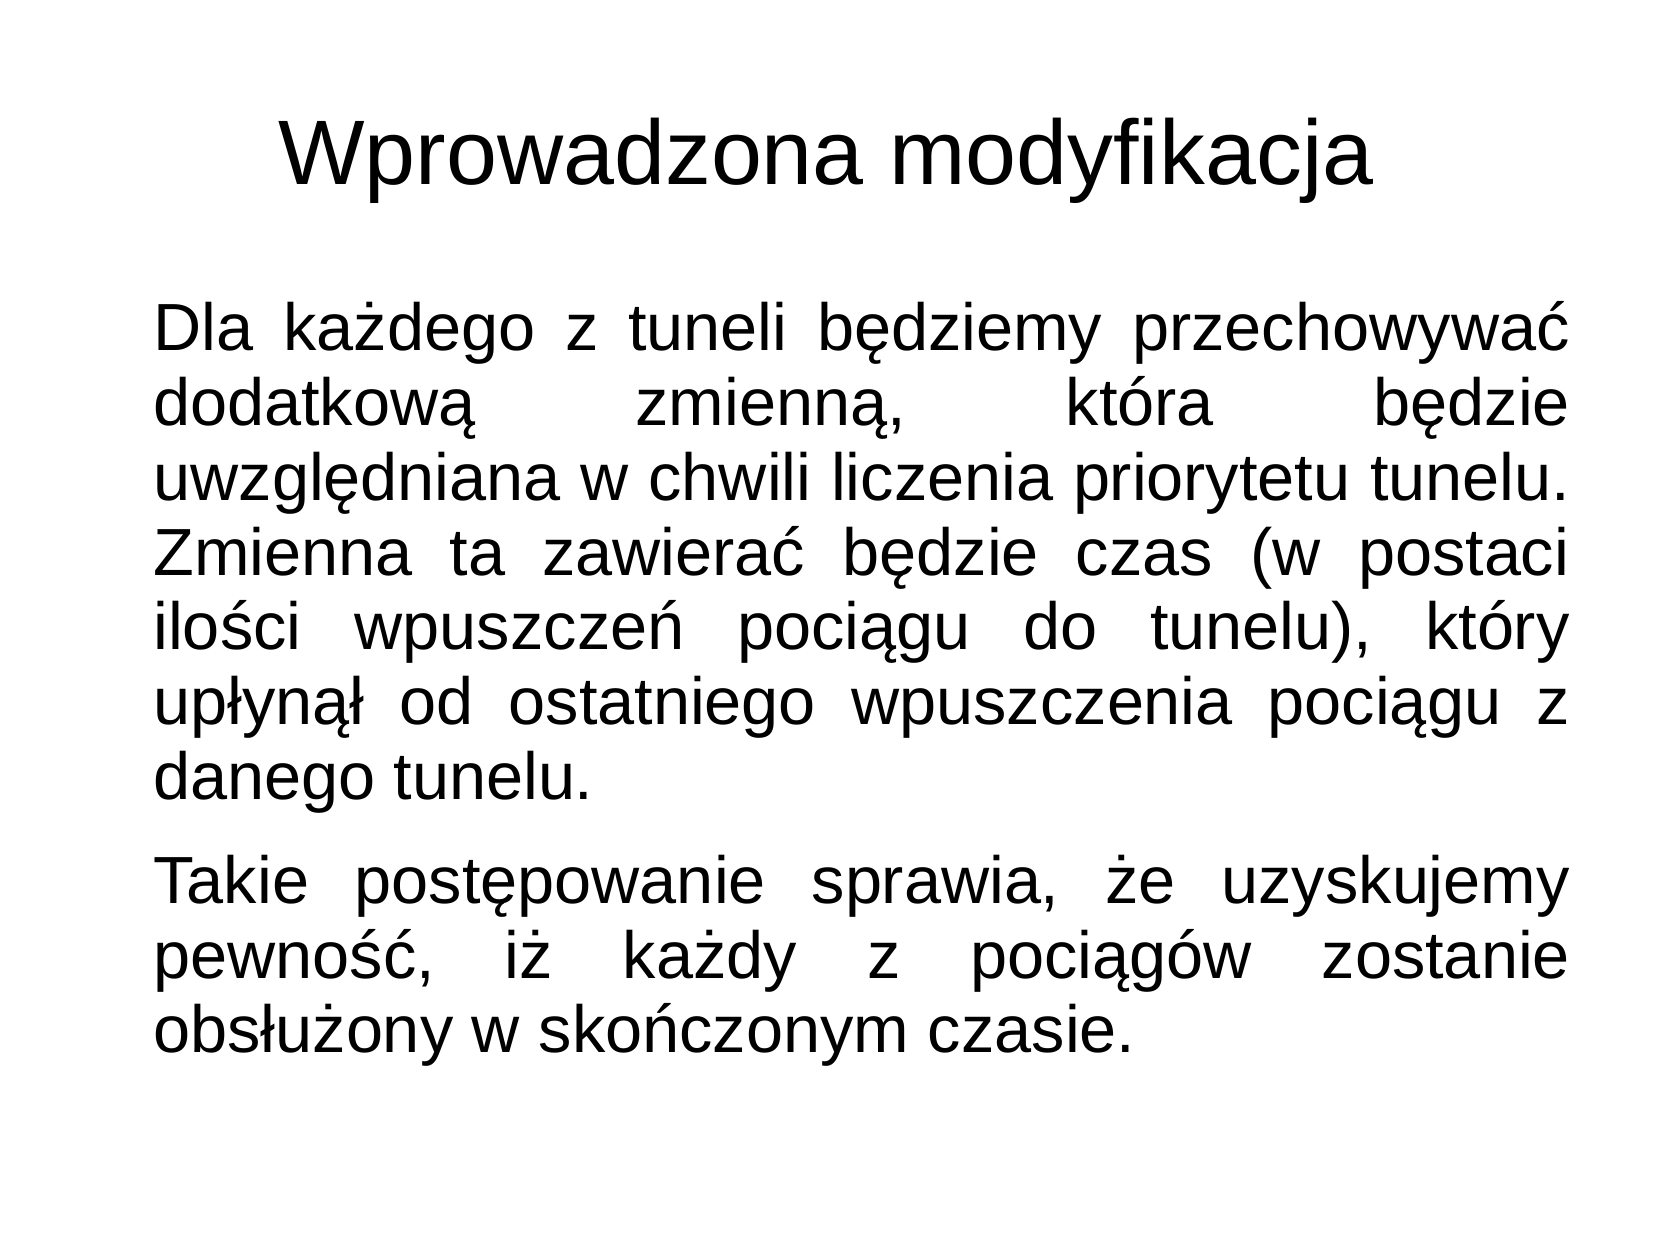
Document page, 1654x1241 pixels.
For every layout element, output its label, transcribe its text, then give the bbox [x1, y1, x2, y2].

list Dla każdego z tuneli będziemy przechowywać dodatkową zmienną, która będzie uwzględniana w chwili liczenia priorytetu tunelu. Zmienna ta zawierać będzie czas (w postaci ilości wpuszczeń pociągu do tunelu), który upłynął od ostatniego wpuszczenia pociągu z danego tunelu. Takie postępowanie sprawia, że uzyskujemy pewność, iż każdy z pociągów zostanie obsłużony w skończonym czasie. [82, 290, 1571, 1109]
title Wprowadzona modyfikacja [82, 49, 1571, 257]
